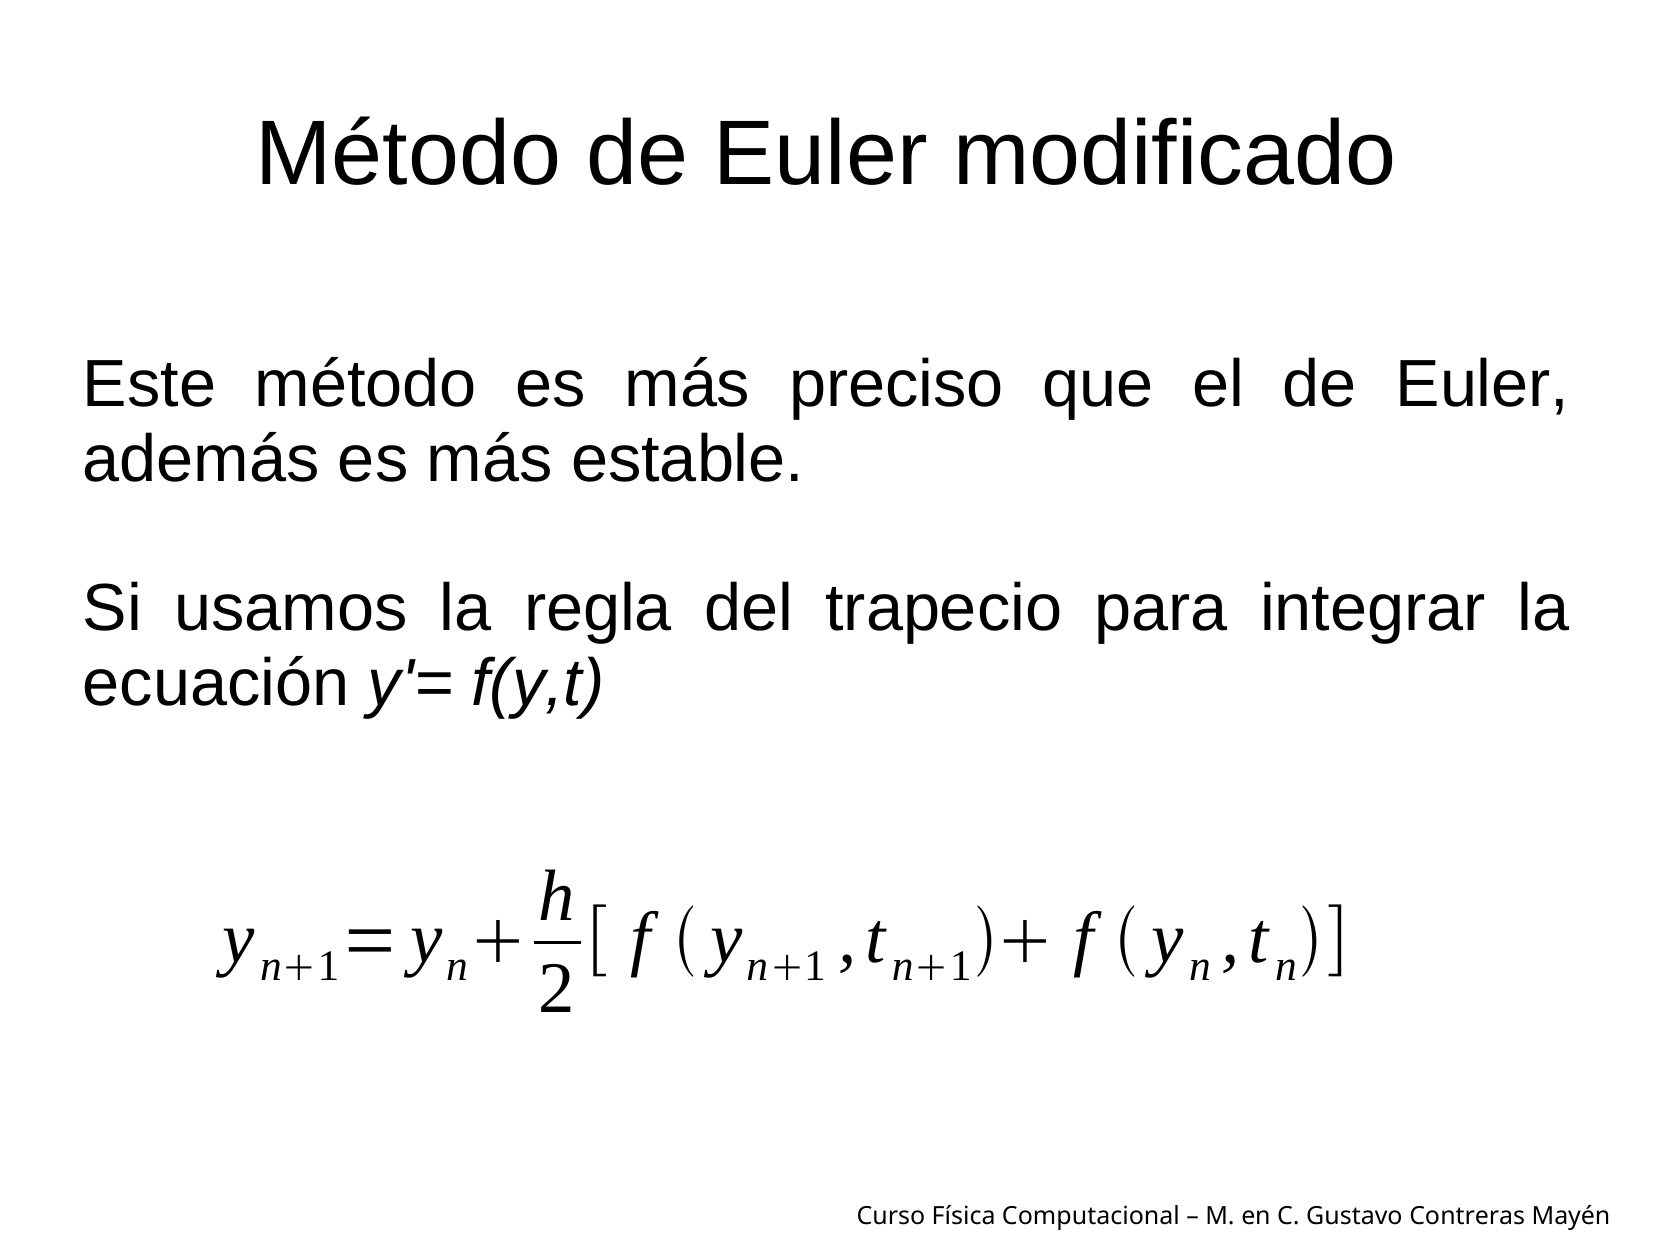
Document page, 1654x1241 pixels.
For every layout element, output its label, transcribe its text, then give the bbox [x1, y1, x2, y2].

subtitle Este método es más preciso que el de Euler, además es más estable. Si usamos la regla del trapecio para integrar la ecuación y'= f(y,t) [82, 297, 1571, 768]
chart [206, 856, 1353, 1029]
title Método de Euler modificado [82, 49, 1571, 257]
